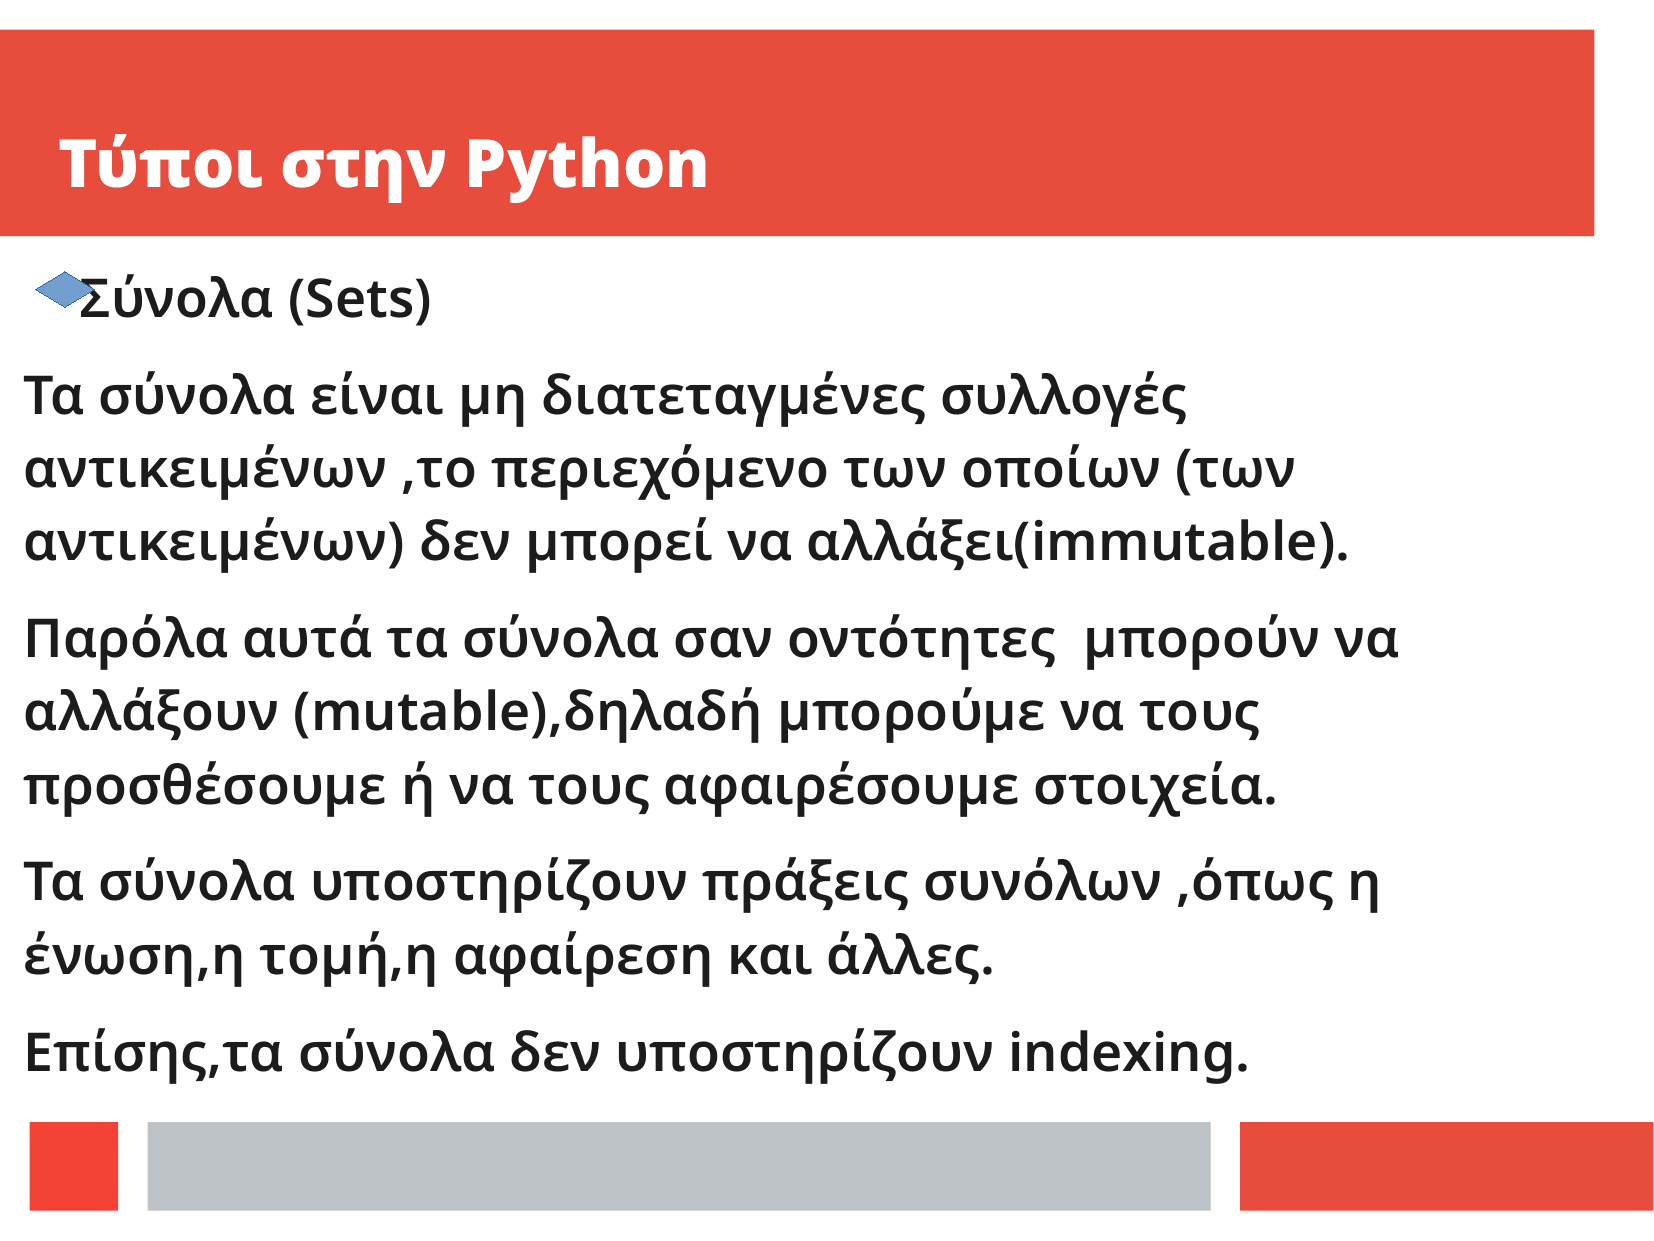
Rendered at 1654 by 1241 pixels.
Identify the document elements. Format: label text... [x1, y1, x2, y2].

list Σύνολα (Sets) Τα σύνολα είναι μη διατεταγμένες συλλογές αντικειμένων ,το περιεχόμενο των οποίων (των αντικειμένων) δεν μπορεί να αλλάξει(immutable). Παρόλα αυτά τα σύνολα σαν οντότητες μπορούν να αλλάξουν (mutable),δηλαδή μπορούμε να τους προσθέσουμε ή να τους αφαιρέσουμε στοιχεία. Τα σύνολα υποστηρίζουν πράξεις συνόλων ,όπως η ένωση,η τομή,η αφαίρεση και άλλες. Επίσης,τα σύνολα δεν υποστηρίζουν indexing. [23, 259, 1619, 1093]
text_box [35, 271, 95, 308]
title Τύποι στην Python [59, 59, 1595, 207]
